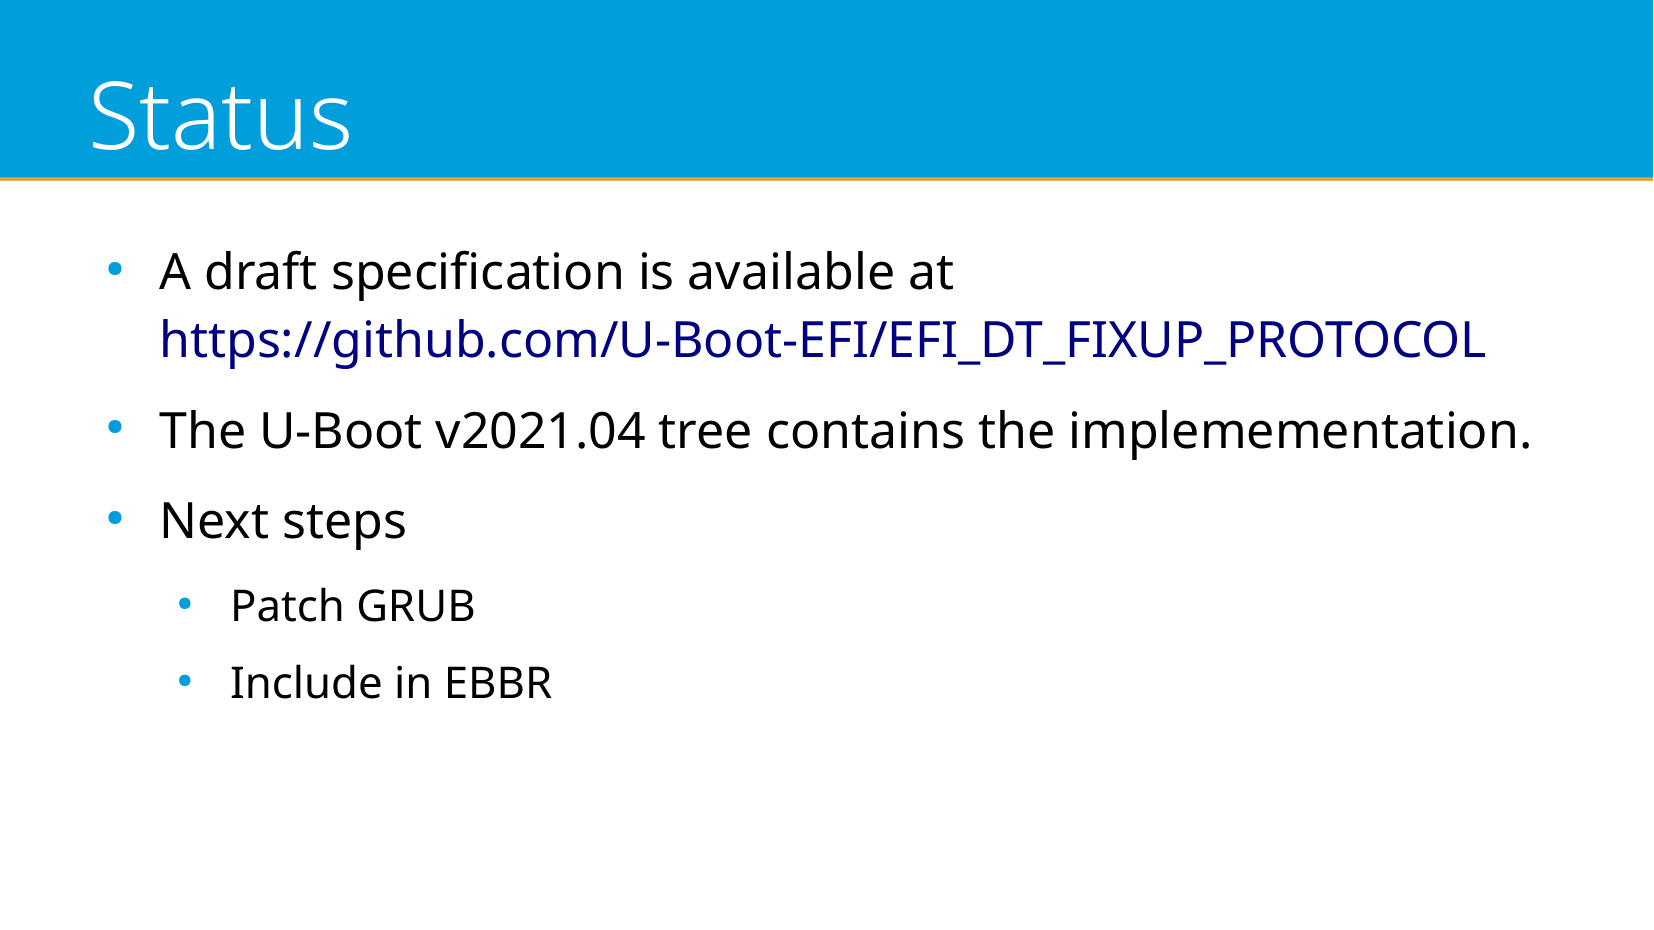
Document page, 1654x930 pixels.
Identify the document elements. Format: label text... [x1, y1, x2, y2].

list A draft specification is available at https://github.com/U-Boot-EFI/EFI_DT_FIXUP_PROTOCOL The U-Boot v2021.04 tree contains the implemementation. Next steps Patch GRUB Include in EBBR [88, 236, 1565, 812]
title Status [88, 14, 1565, 178]
